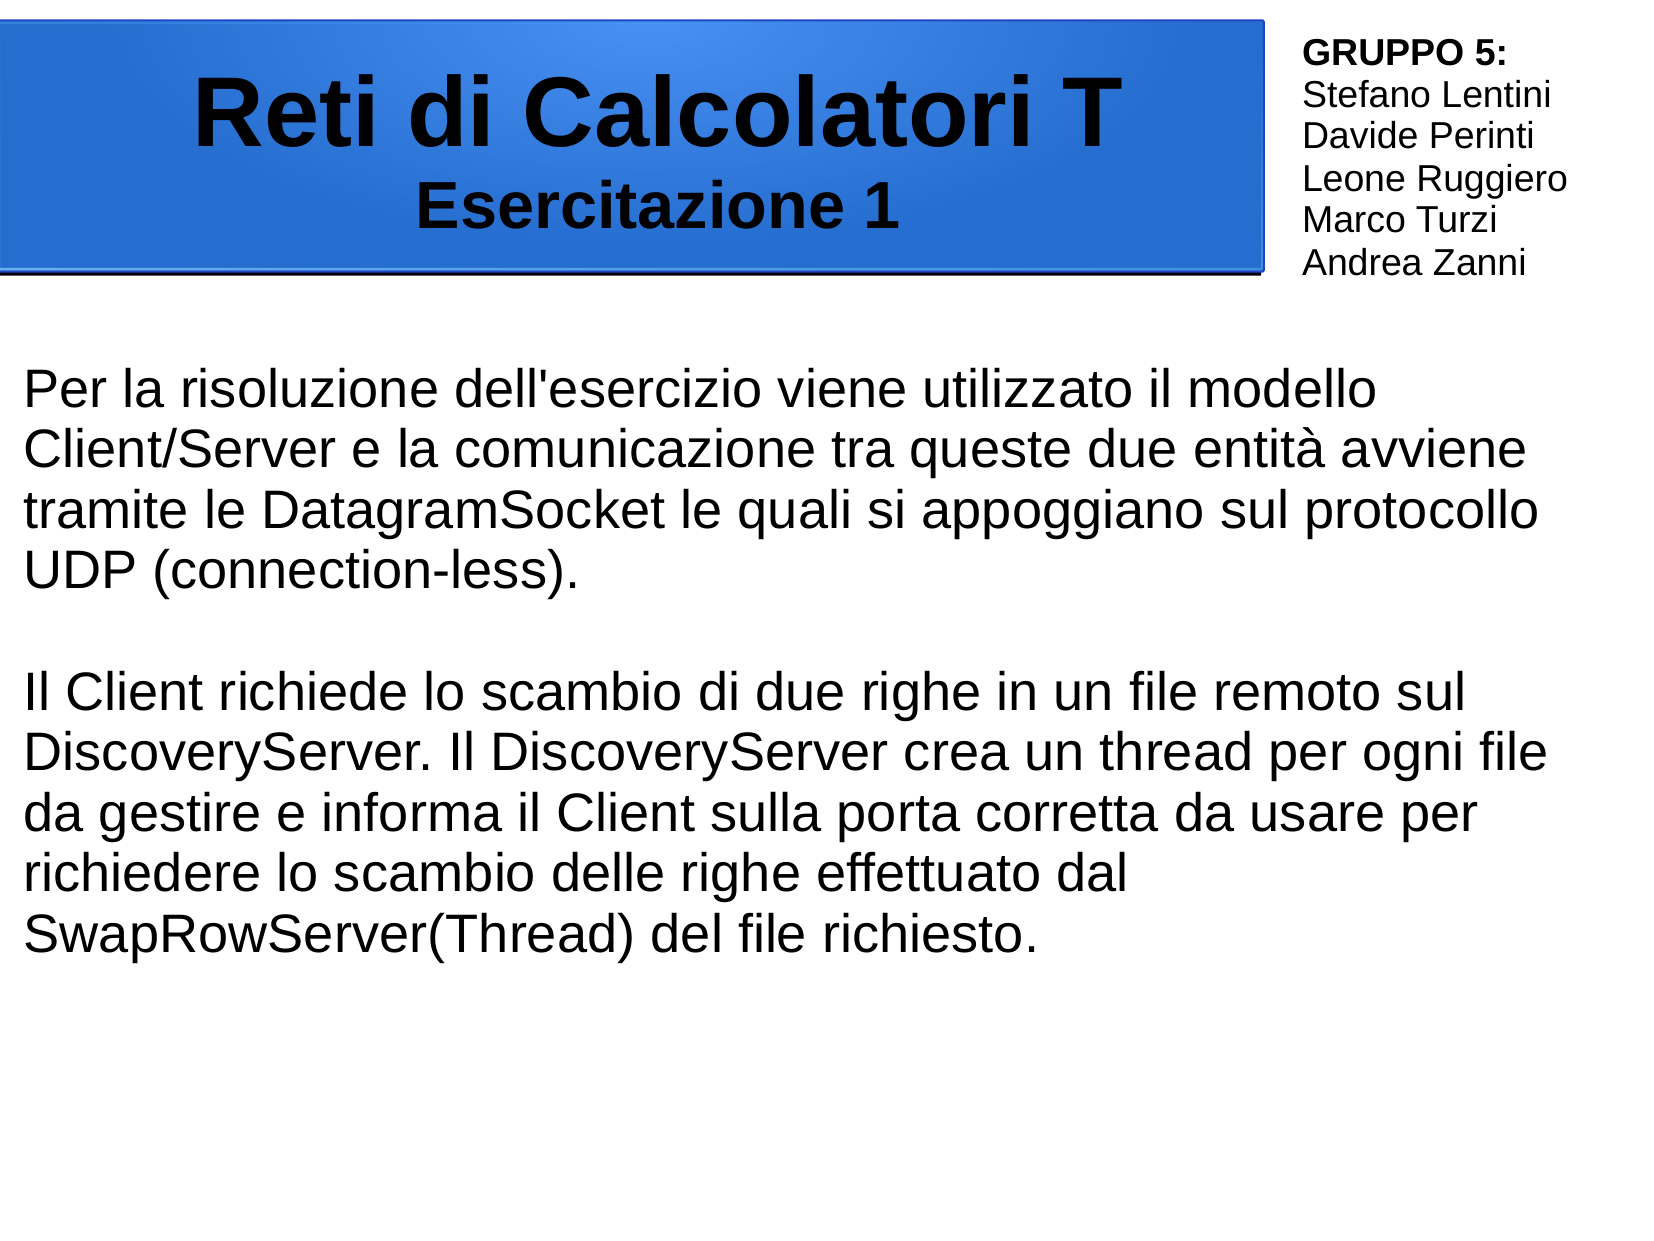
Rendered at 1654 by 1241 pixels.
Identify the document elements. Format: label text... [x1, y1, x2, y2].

title Reti di Calcolatori T Esercitazione 1 [82, 47, 1235, 252]
text_box GRUPPO 5: Stefano Lentini Davide Perinti Leone Ruggiero Marco Turzi Andrea Zanni [1287, 23, 1642, 291]
subtitle Per la risoluzione dell'esercizio viene utilizzato il modello Client/Server e la comunicazione tra queste due entità avviene tramite le DatagramSocket le quali si appoggiano sul protocollo UDP (connection-less). Il Client richiede lo scambio di due righe in un file remoto sul DiscoveryServer. Il DiscoveryServer crea un thread per ogni file da gestire e informa il Client sulla porta corretta da usare per richiedere lo scambio delle righe effettuato dal SwapRowServer(Thread) del file richiesto. [23, 358, 1583, 1111]
